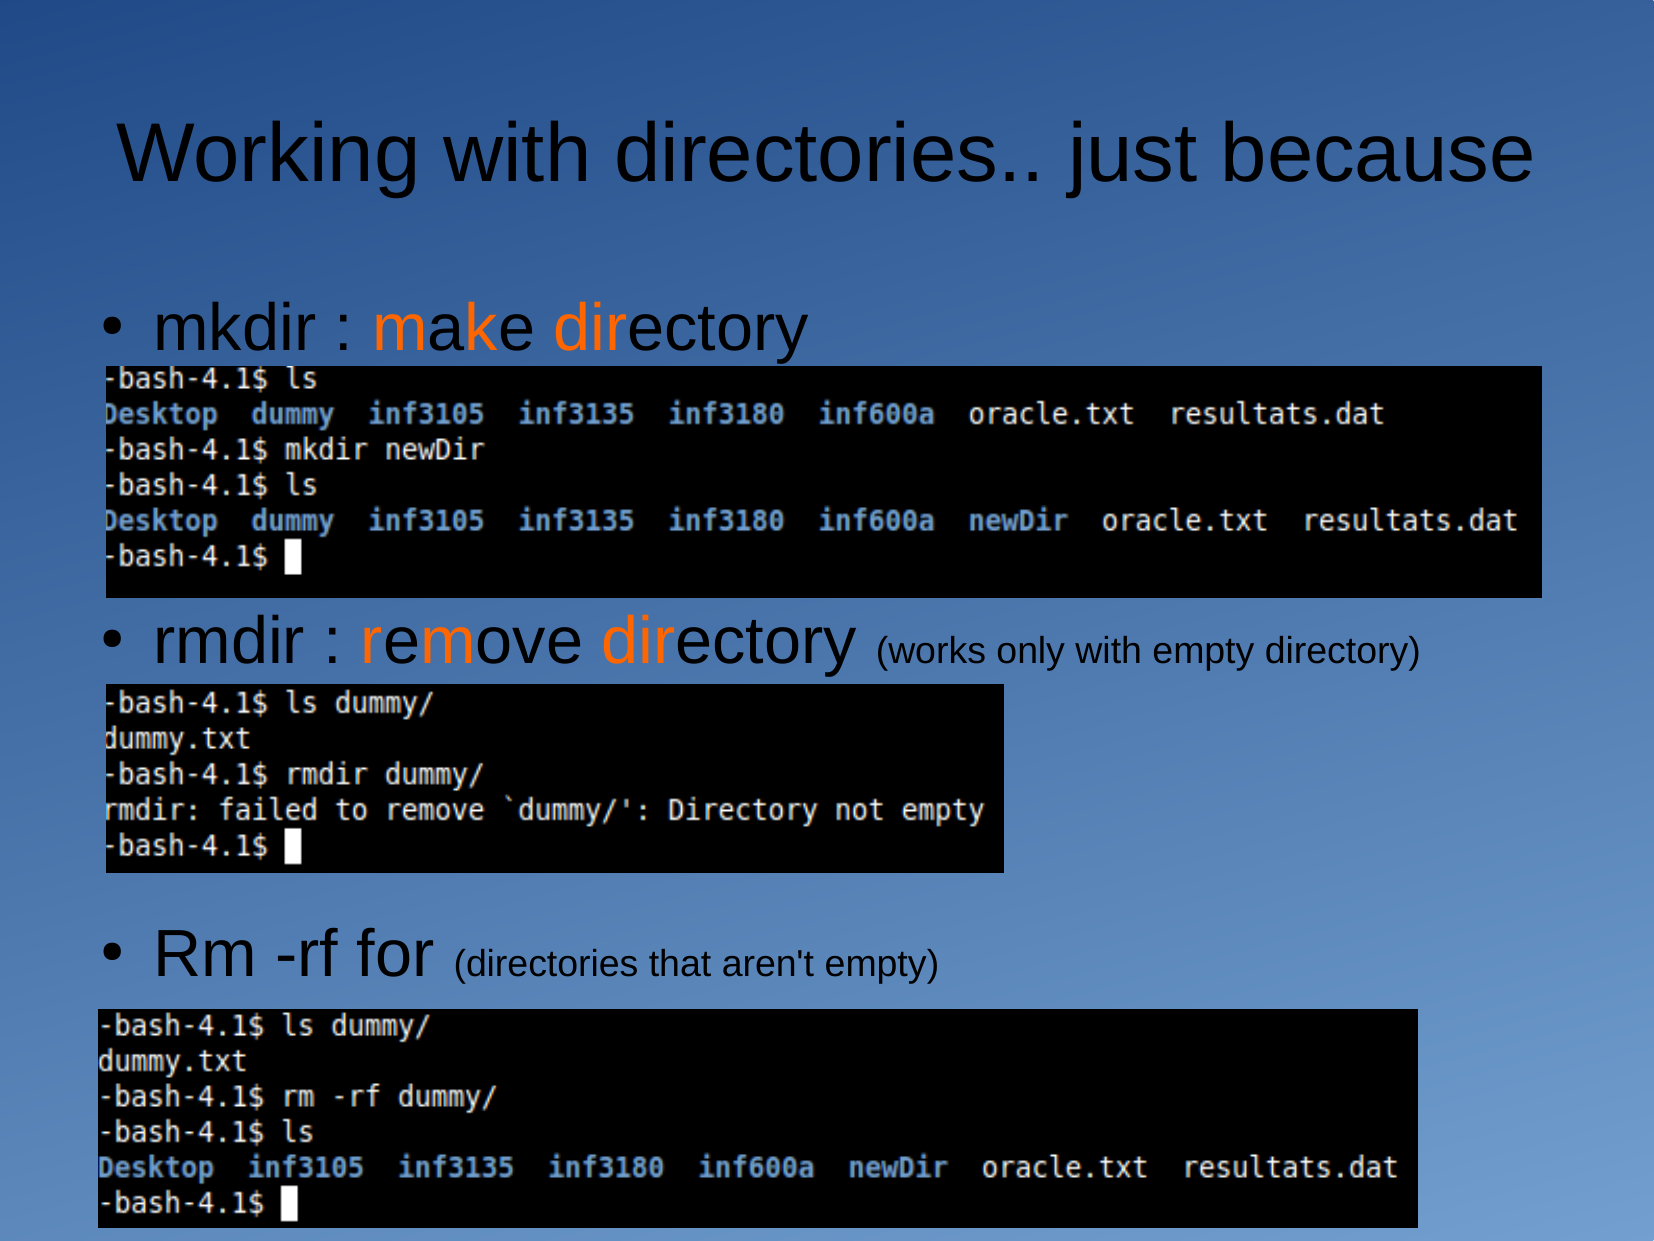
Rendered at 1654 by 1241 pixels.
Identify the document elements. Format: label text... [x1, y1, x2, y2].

list mkdir : make directory rmdir : remove directory (works only with empty directory) Rm -rf for (directories that aren't empty) [82, 290, 1571, 1010]
picture [98, 1009, 1418, 1229]
picture [106, 684, 1004, 873]
title Working with directories.. just because [82, 49, 1571, 257]
picture [106, 366, 1542, 598]
